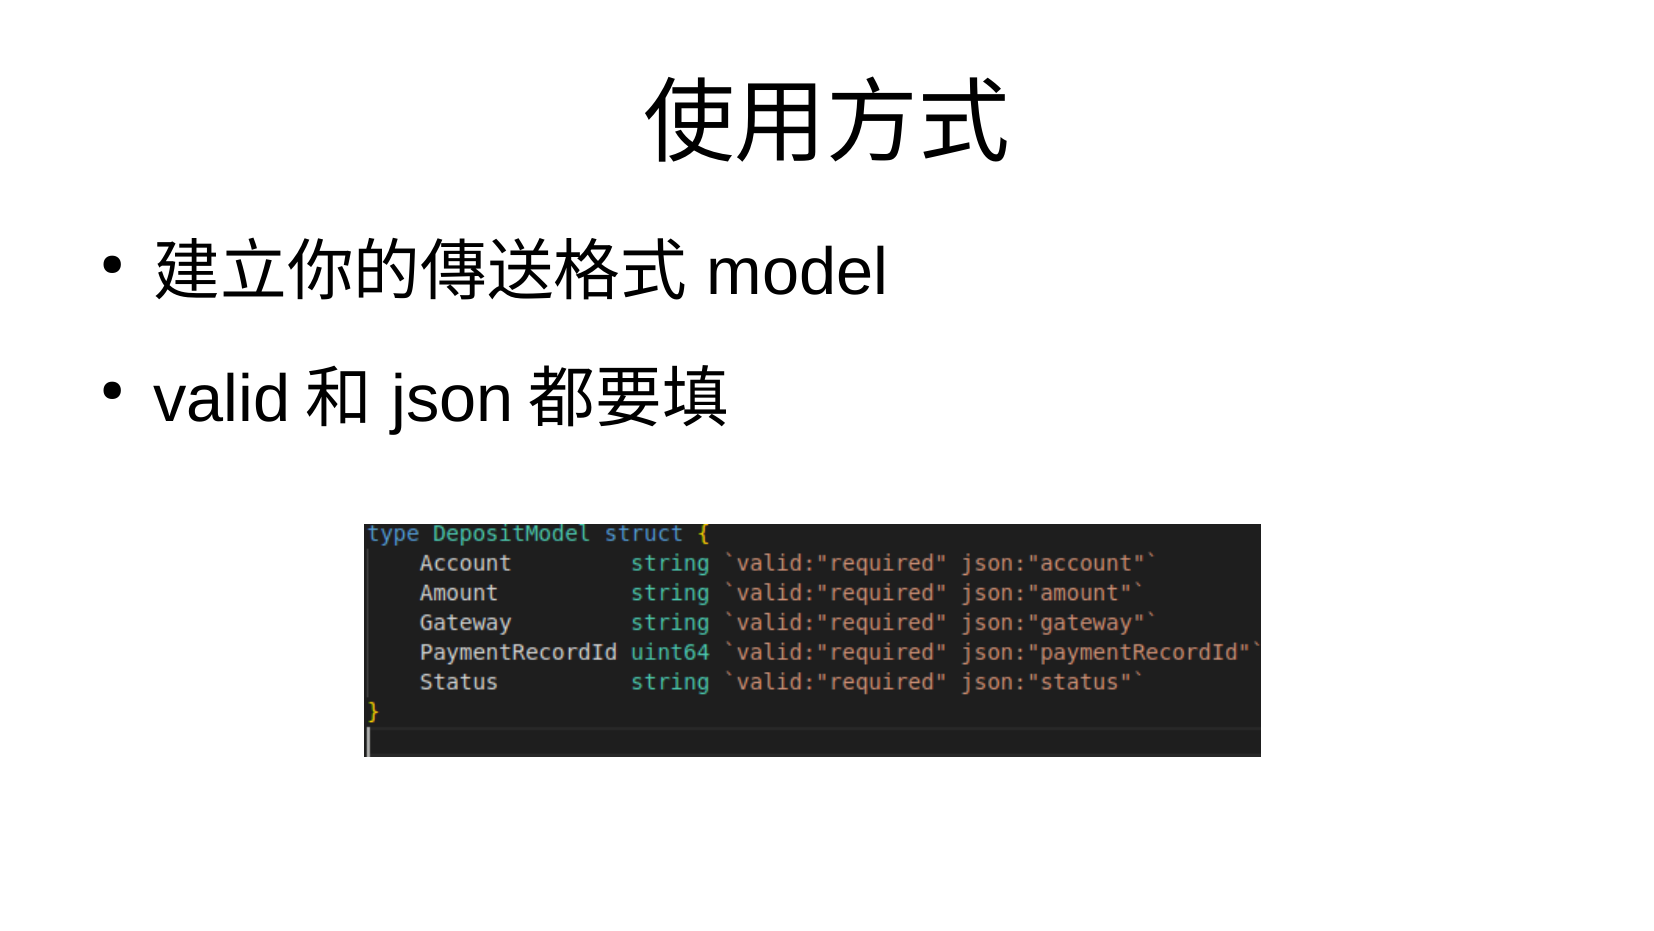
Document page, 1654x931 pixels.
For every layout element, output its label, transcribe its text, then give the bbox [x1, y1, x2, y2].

list 建立你的傳送格式model valid和json都要填 [82, 217, 1261, 758]
picture [364, 524, 1261, 758]
title 使用方式 [82, 37, 1571, 193]
